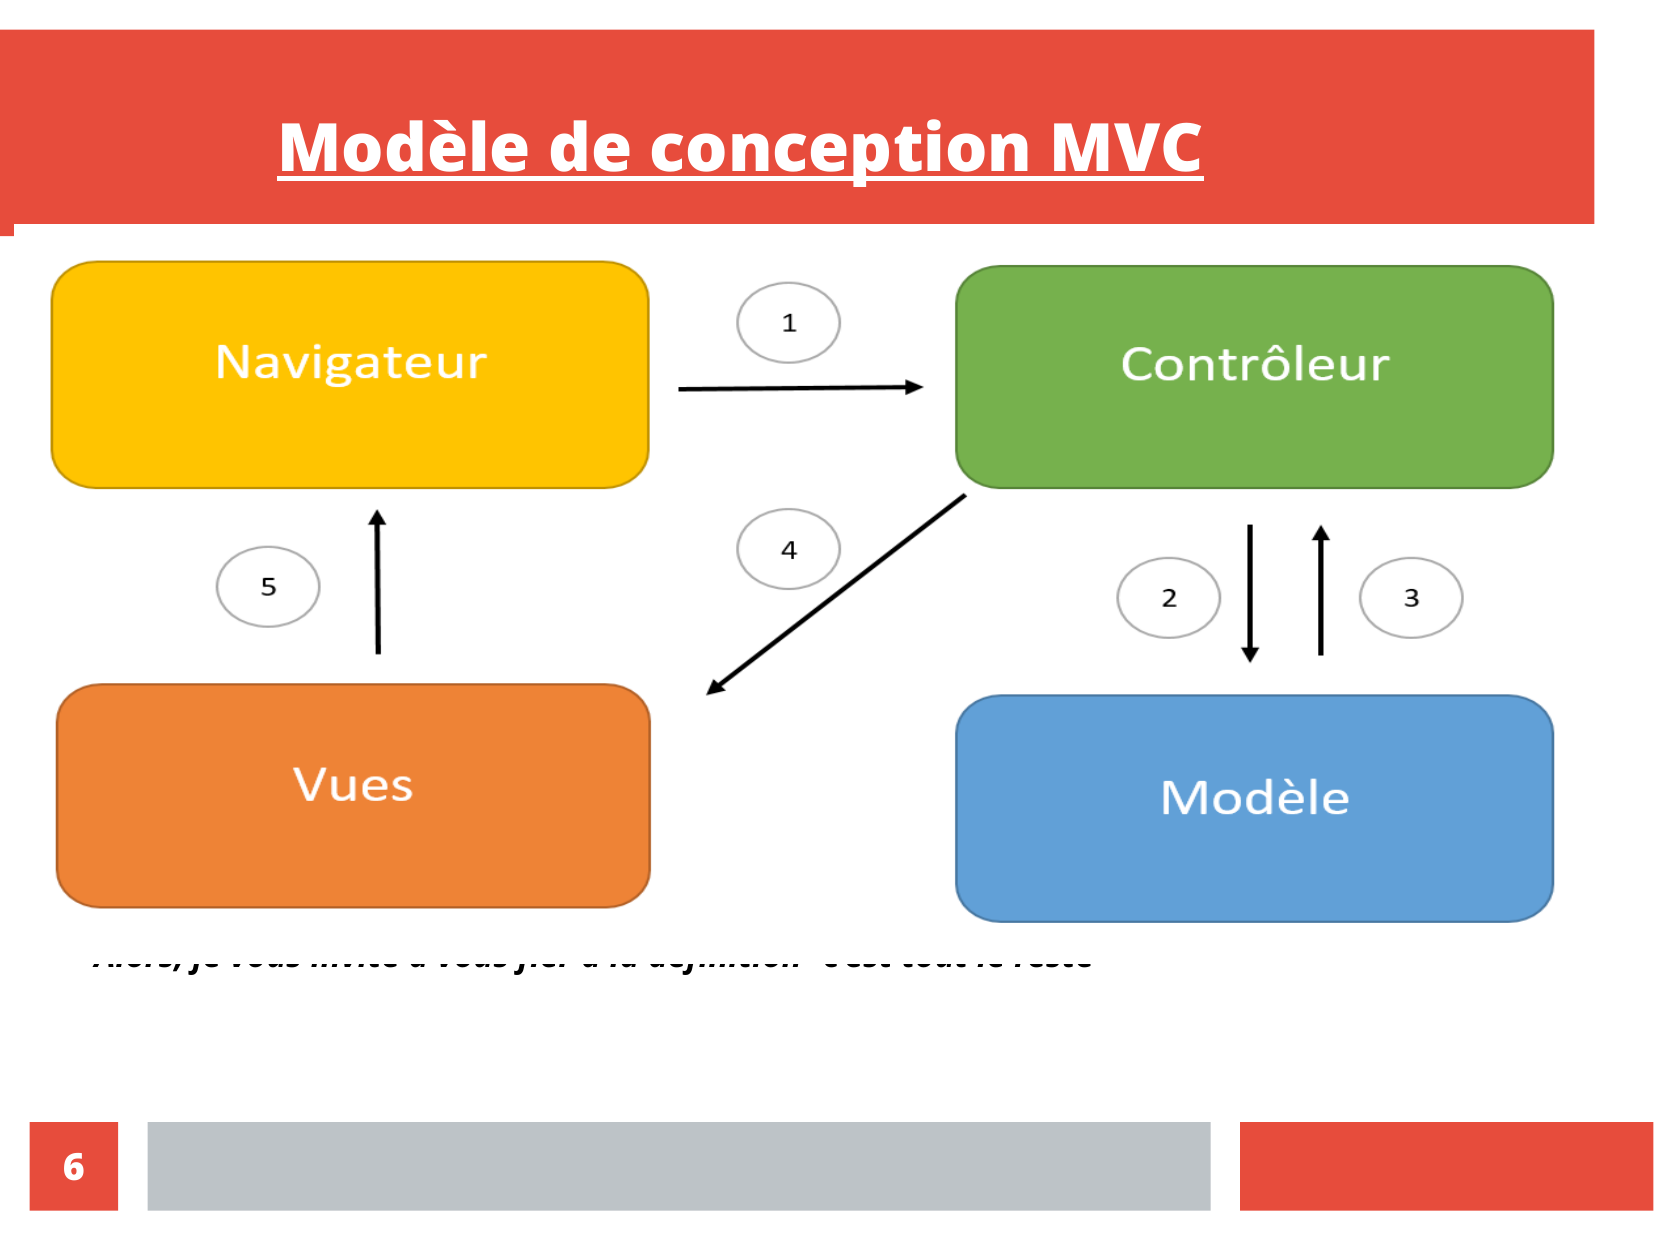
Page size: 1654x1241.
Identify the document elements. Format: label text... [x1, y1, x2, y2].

title Modèle de conception MVC [164, 42, 1432, 191]
picture [14, 224, 1595, 964]
list MVC, pour “Modèle, Vue, Contrôleur”, est le nom donné à une manière d’organiser son code. C’est une façon d’appliquer le principe de séparation des responsabilités, en l’occurrence celles du traitement de l’information et de sa mise en forme. Fonctionnement Une part du code gère l’affichage. C’est la partie “Vue”. Ex:HTML Une part du code gère la manipulation des données. C’est la partie “Modèle”.EX:les requêtes faites à la base de données : Tout le reste. L’espèce de ‘’Milieu relayeur’’ qu’on va mettre en place pour faire marcher le programme, c’est le contrôleur. Souvent, c’est le code qui réagit à l’action de l’utilisateur, mais pas seulement. Alors, je vous invite à vous fier à la définition “c’est tout le reste” [59, 964, 1565, 1094]
